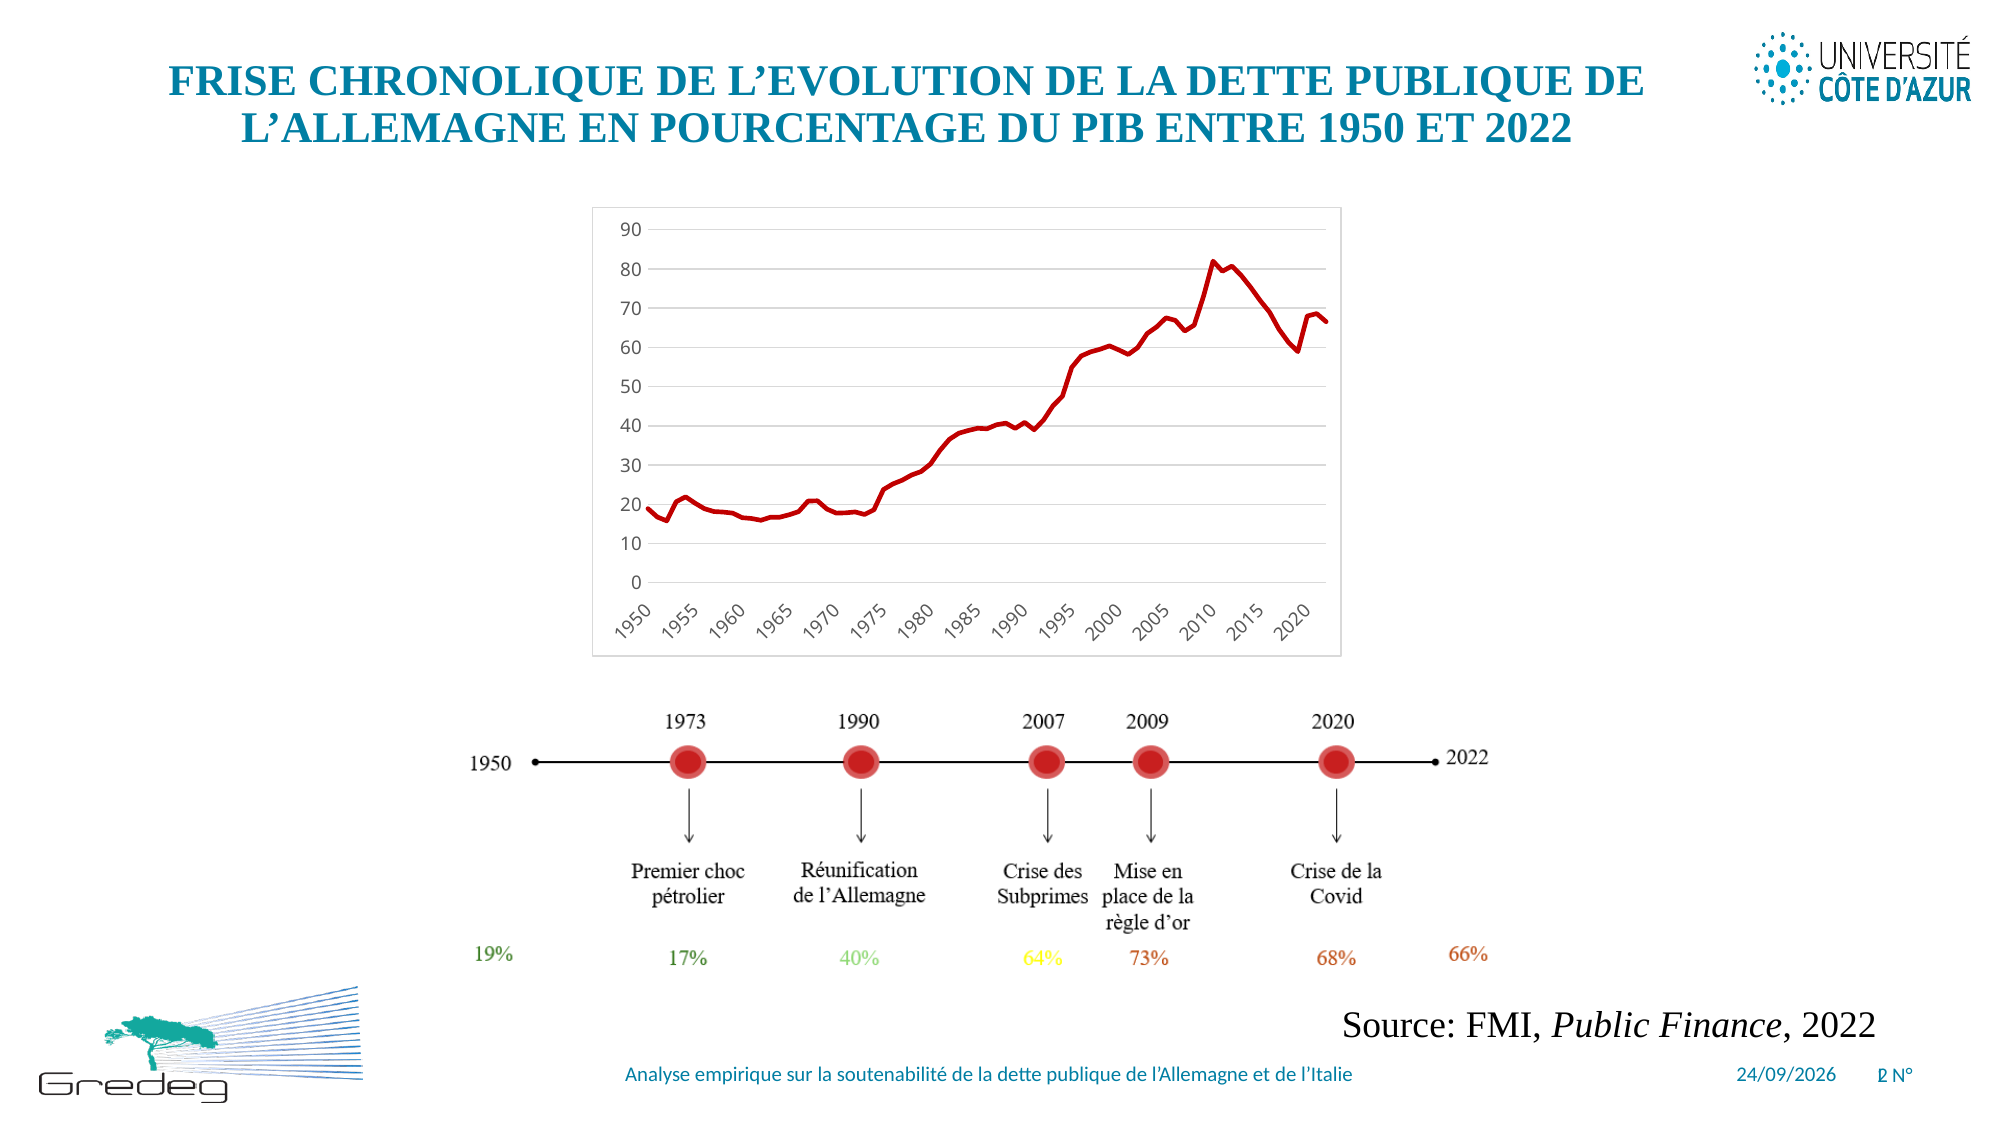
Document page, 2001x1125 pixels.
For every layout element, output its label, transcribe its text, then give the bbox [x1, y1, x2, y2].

text_box 14/02/2025 [1721, 1053, 1862, 1103]
text_box Analyse empirique sur la soutenabilité de la dette publique de l’Allemagne et de l’Italie [477, 1042, 1502, 1103]
text_box 2 [1862, 1053, 1952, 1104]
text_box Source: FMI, Public Finance, 2022 [1326, 992, 2000, 1053]
title FRISE CHRONOLIQUE DE L’EVOLUTION DE LA DETTE PUBLIQUE DE L’ALLEMAGNE EN POURCENTAGE DU PIB ENTRE 1950 ET 2022 [48, 25, 1767, 184]
picture [430, 669, 1503, 986]
chart [591, 206, 1342, 657]
